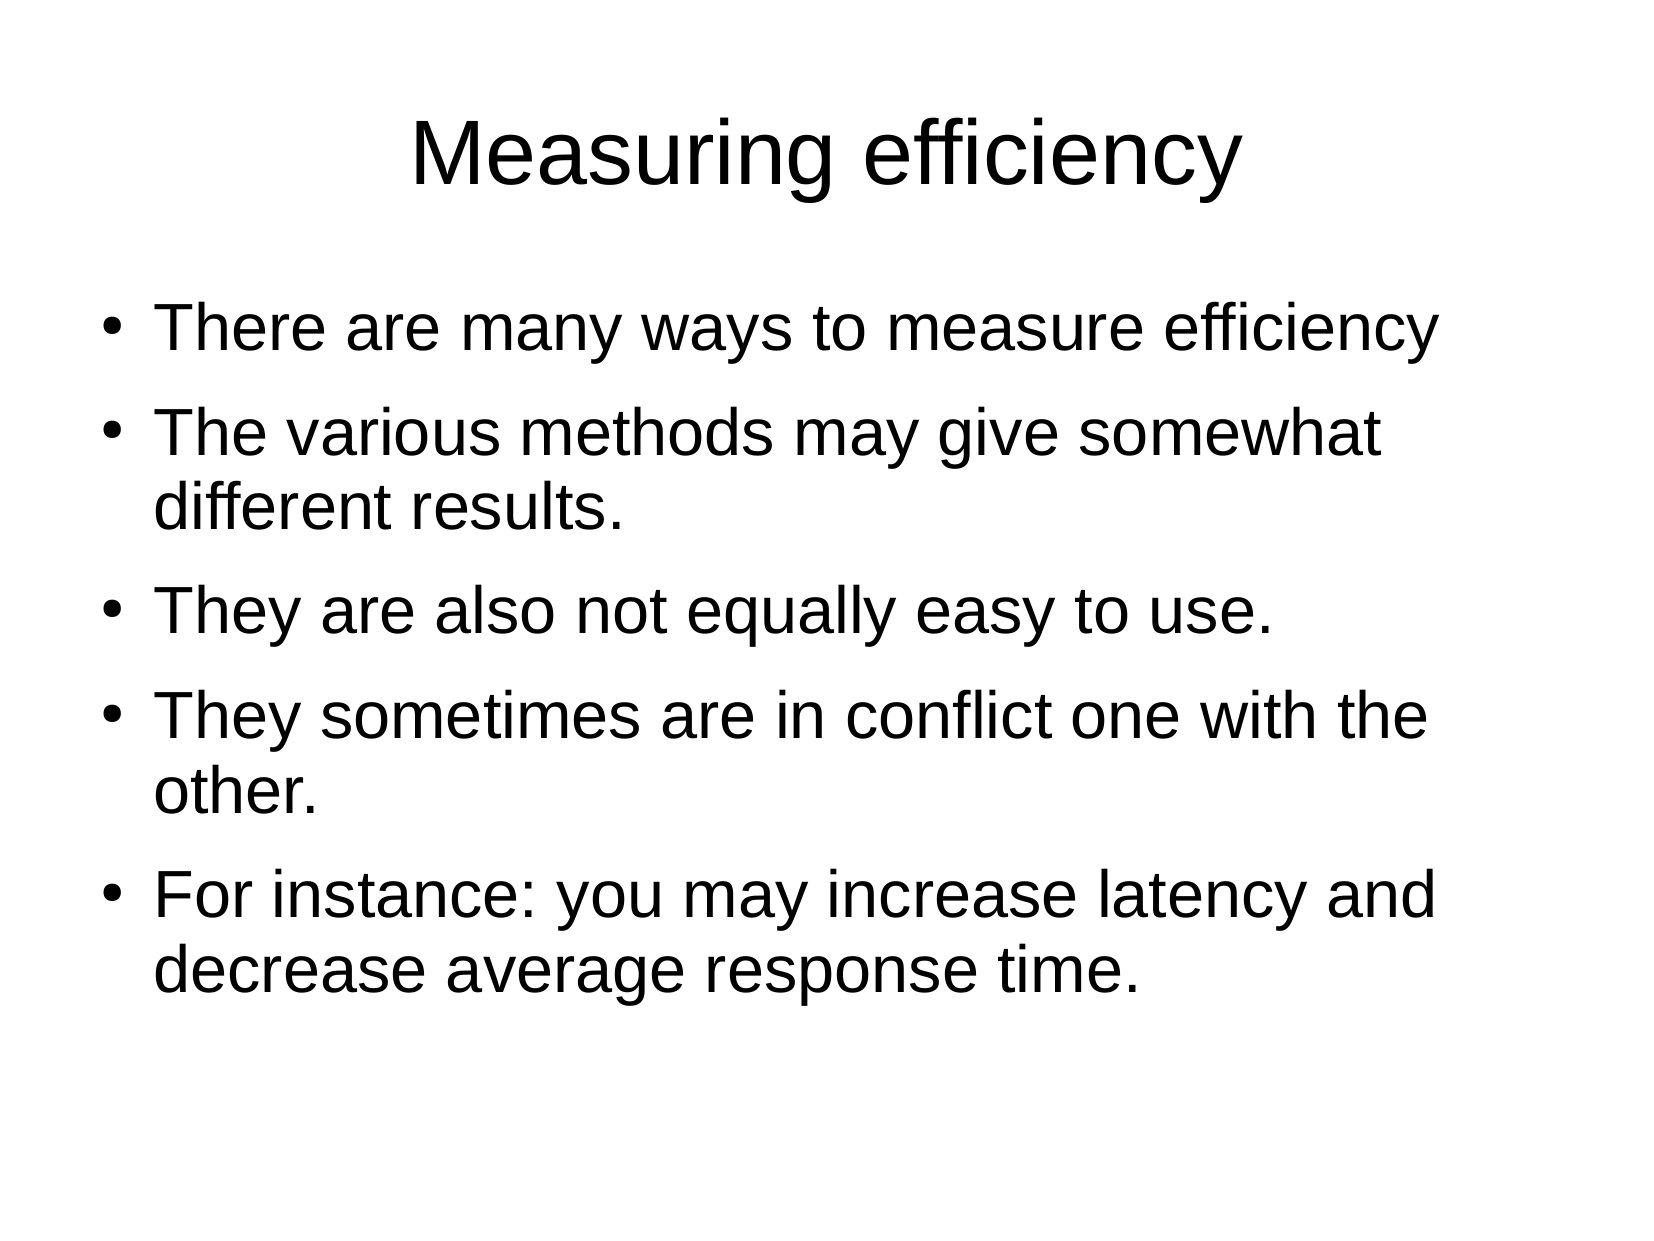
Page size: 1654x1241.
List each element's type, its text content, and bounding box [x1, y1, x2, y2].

list There are many ways to measure efficiency The various methods may give somewhat different results. They are also not equally easy to use. They sometimes are in conflict one with the other. For instance: you may increase latency and decrease average response time. [82, 290, 1571, 1109]
title Measuring efficiency [82, 49, 1571, 257]
